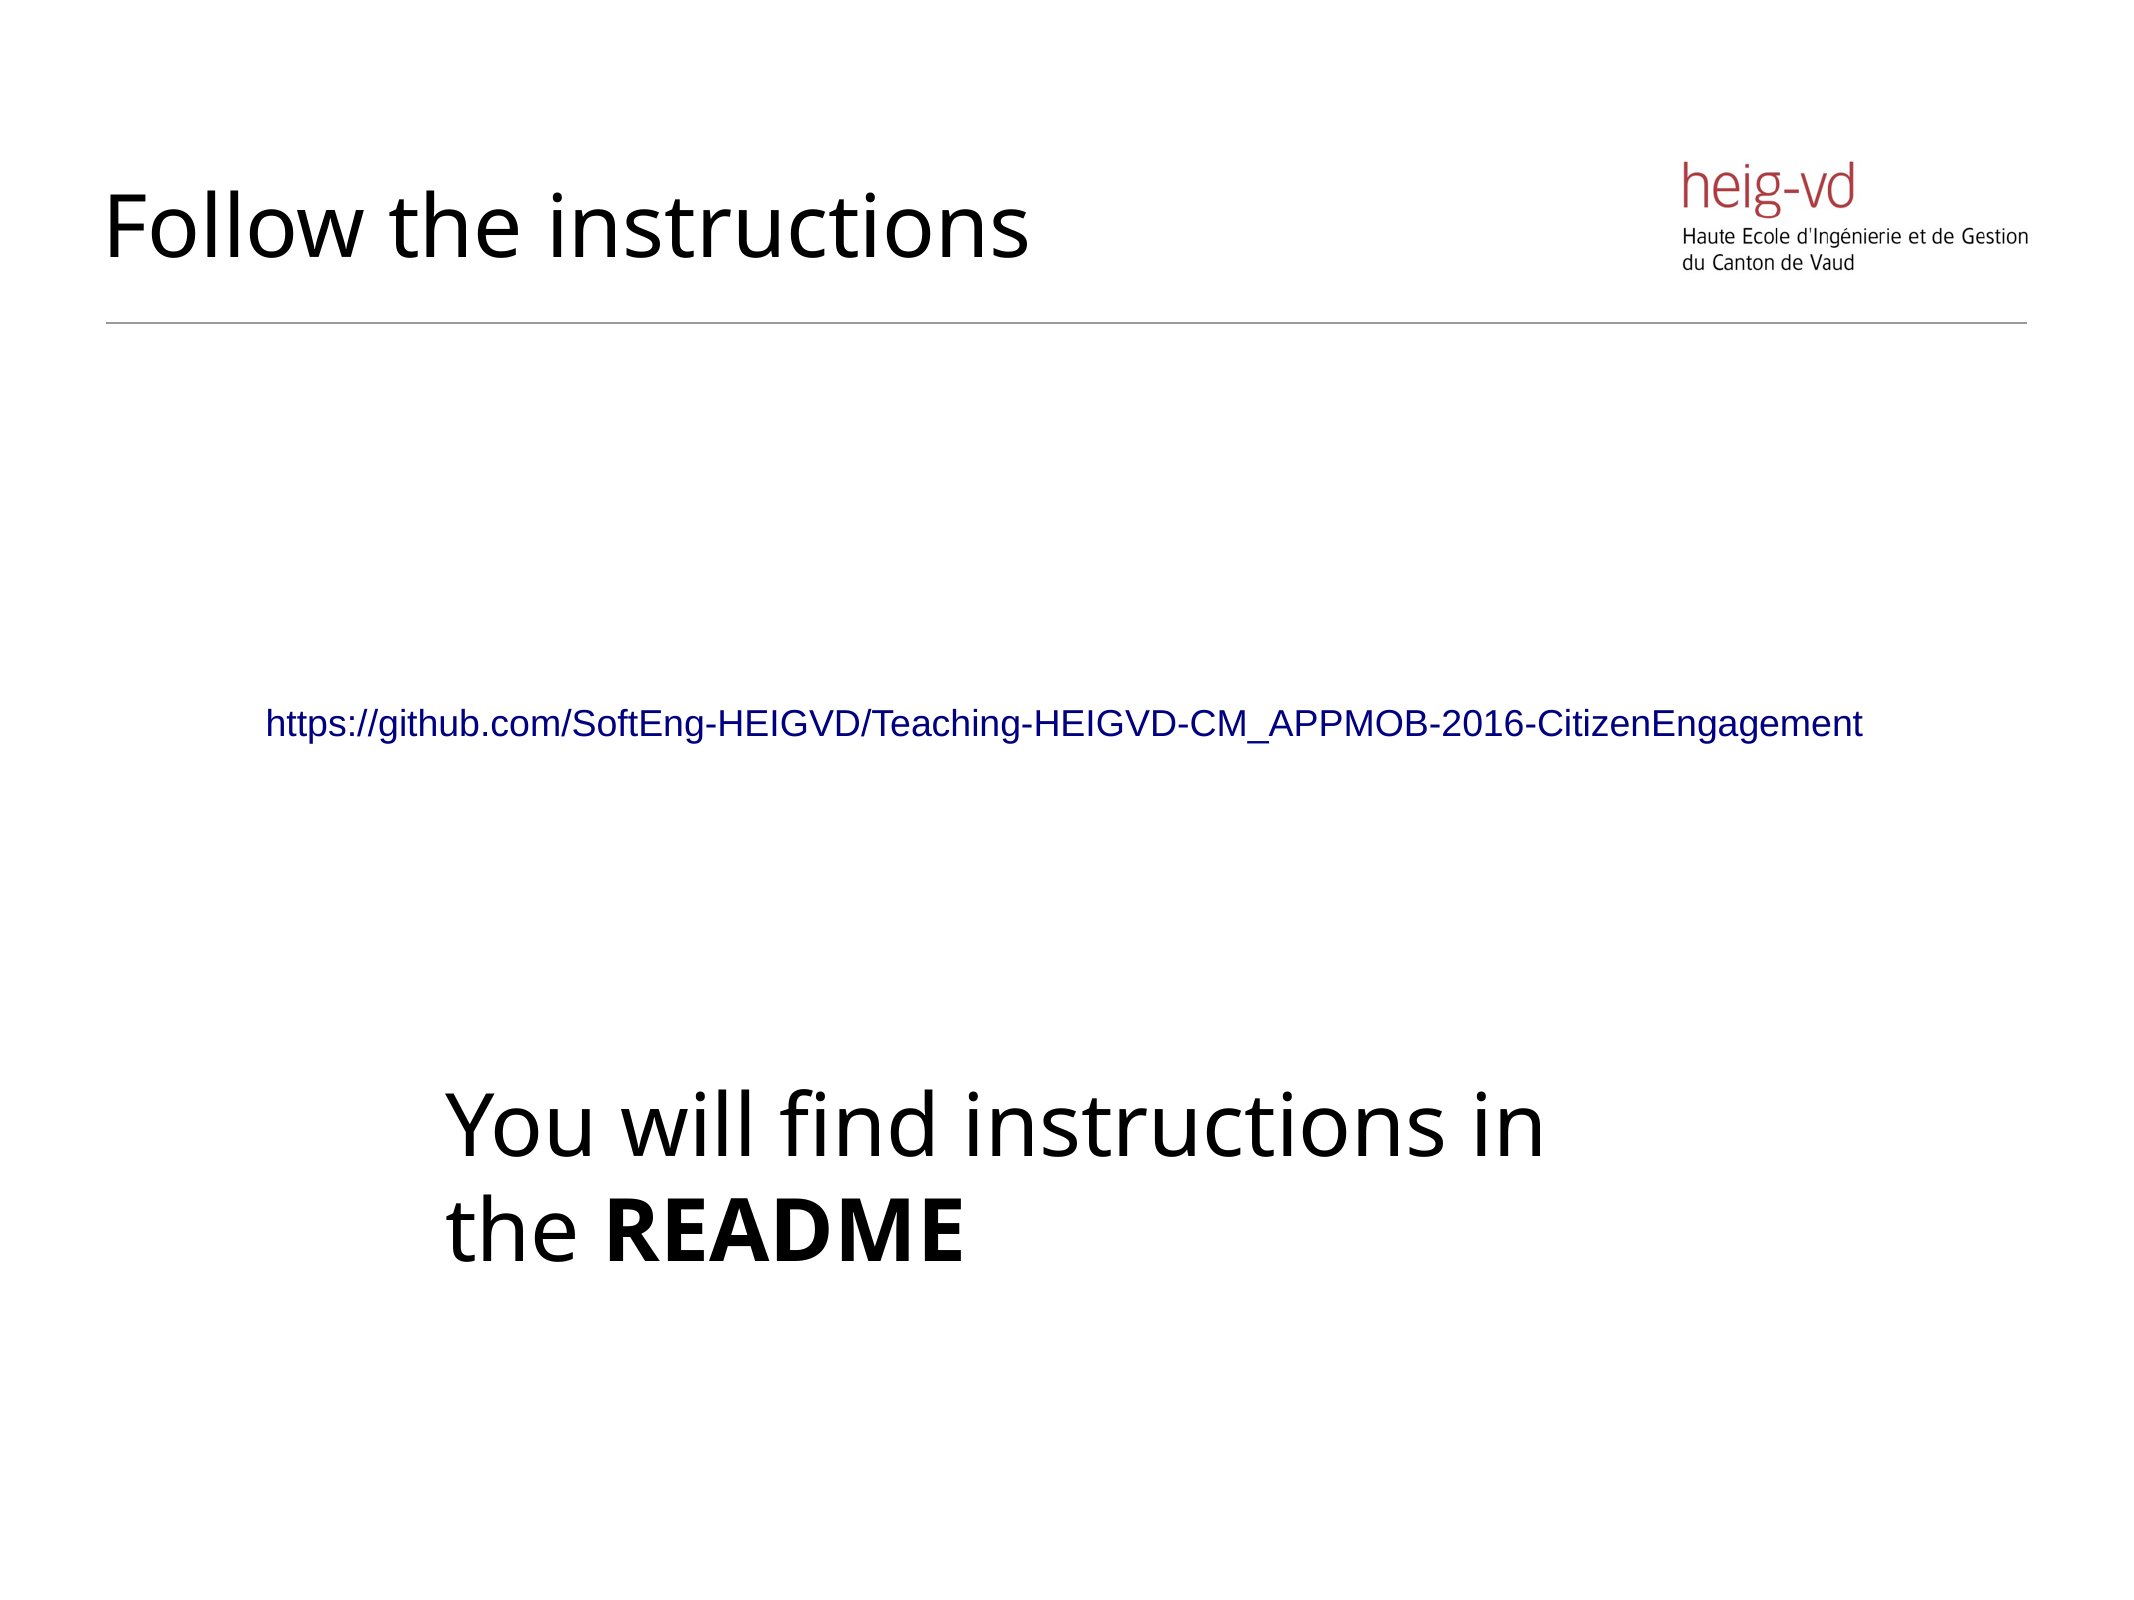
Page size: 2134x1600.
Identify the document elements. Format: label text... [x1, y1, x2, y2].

text_box You will find instructions in the README [437, 1060, 1697, 1287]
text_box https://github.com/SoftEng-HEIGVD/Teaching-HEIGVD-CM_APPMOB-2016-CitizenEngagement [257, 690, 1876, 753]
title Follow the instructions [93, 54, 2040, 284]
